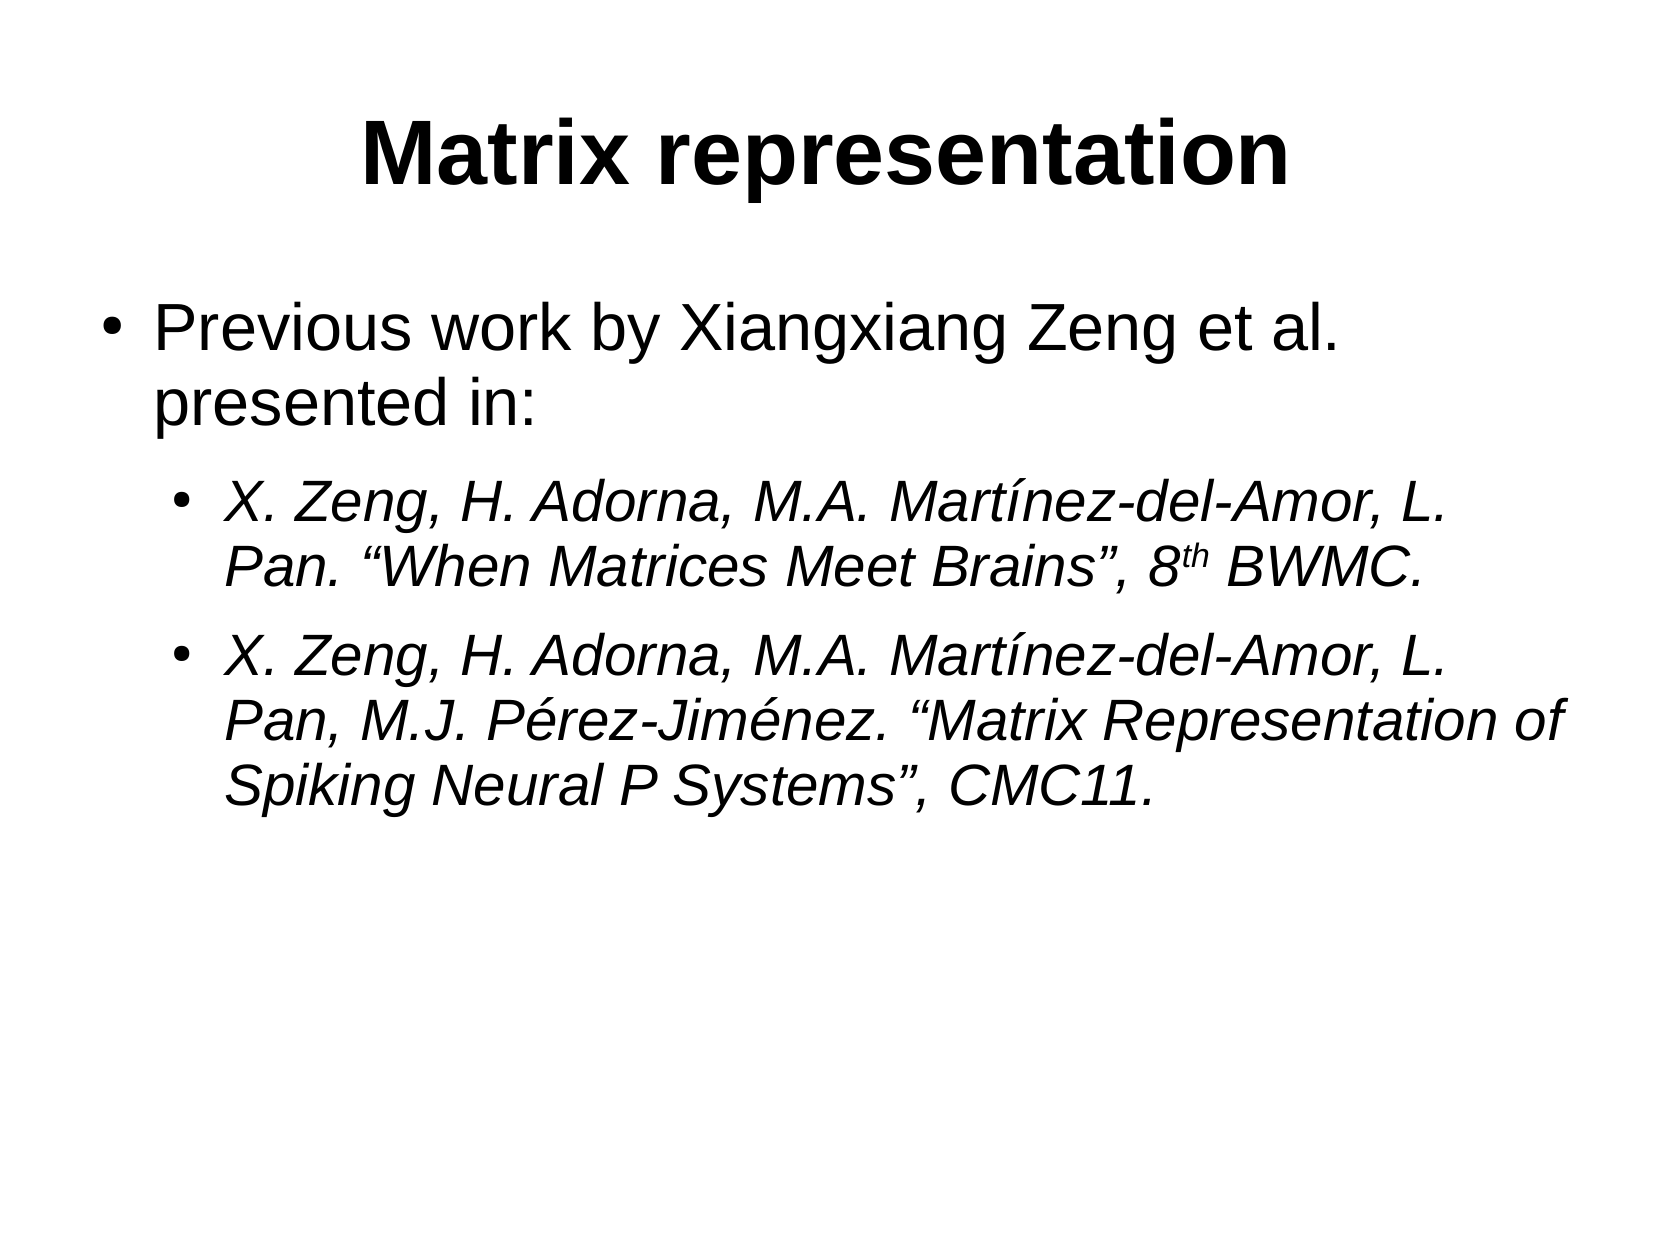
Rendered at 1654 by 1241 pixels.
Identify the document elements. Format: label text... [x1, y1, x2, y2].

title Matrix representation [82, 49, 1571, 257]
list Previous work by Xiangxiang Zeng et al. presented in: X. Zeng, H. Adorna, M.A. Martínez-del-Amor, L. Pan. “When Matrices Meet Brains”, 8th BWMC. X. Zeng, H. Adorna, M.A. Martínez-del-Amor, L. Pan, M.J. Pérez-Jiménez. “Matrix Representation of Spiking Neural P Systems”, CMC11. [82, 290, 1571, 1109]
